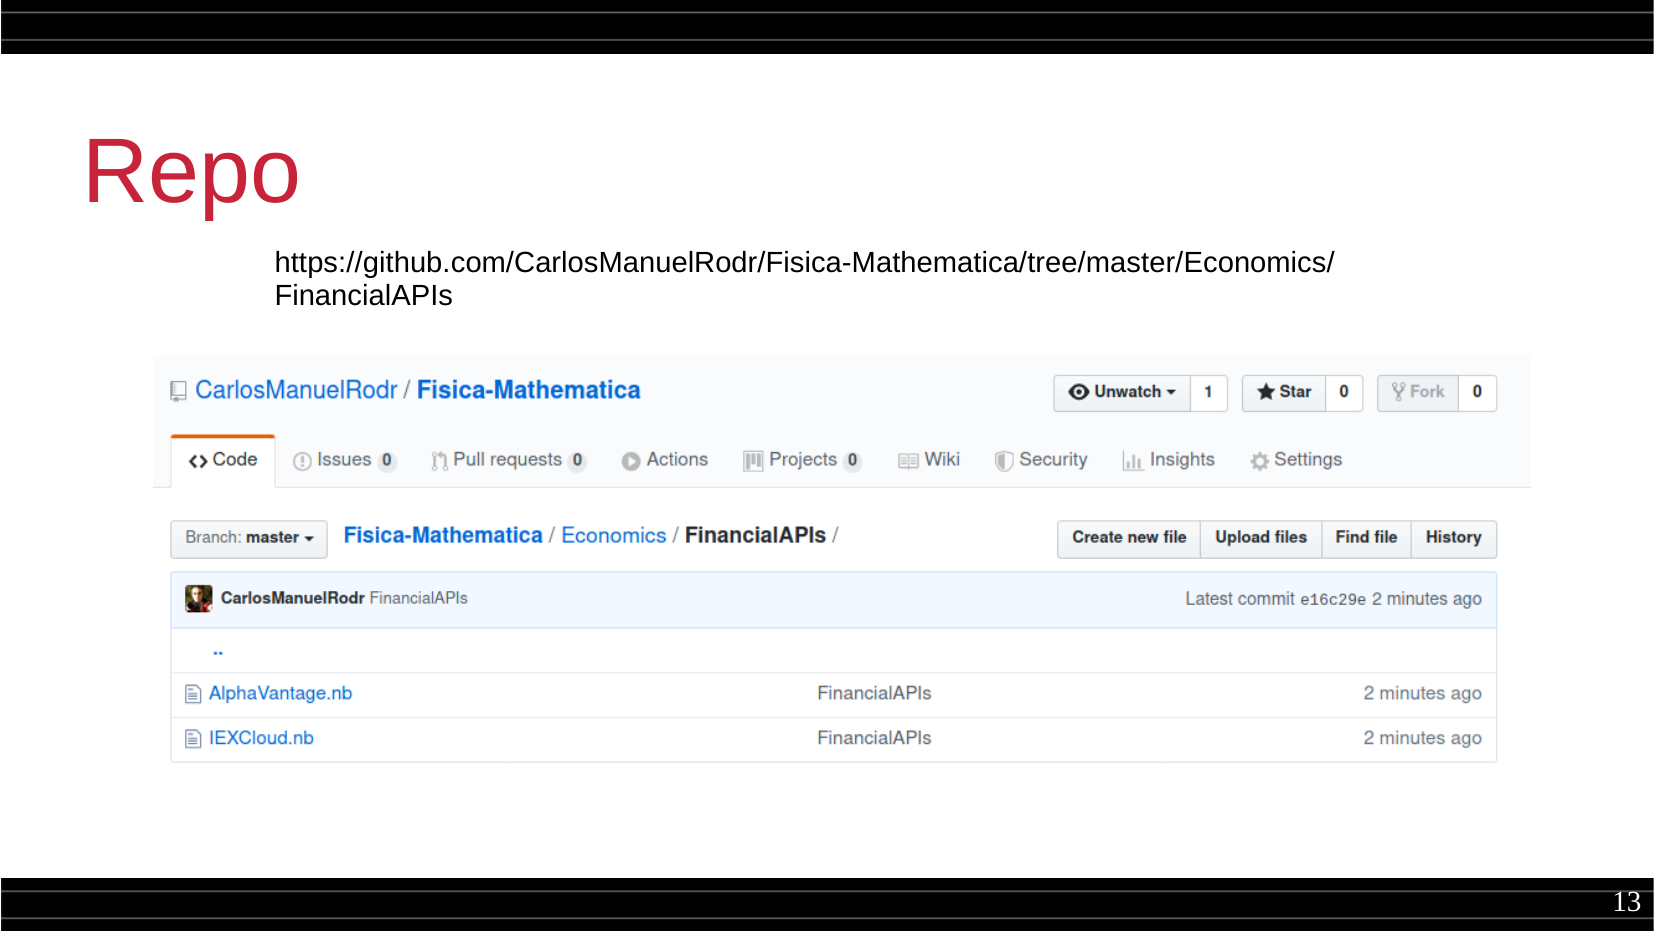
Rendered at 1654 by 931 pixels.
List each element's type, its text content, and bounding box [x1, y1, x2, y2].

picture [153, 355, 1531, 804]
picture [1, 878, 1654, 931]
title Repo [82, 92, 1571, 249]
picture [1, 0, 1654, 54]
text_box https://github.com/CarlosManuelRodr/Fisica-Mathematica/tree/master/Economics/FinancialAPIs [259, 238, 1371, 319]
